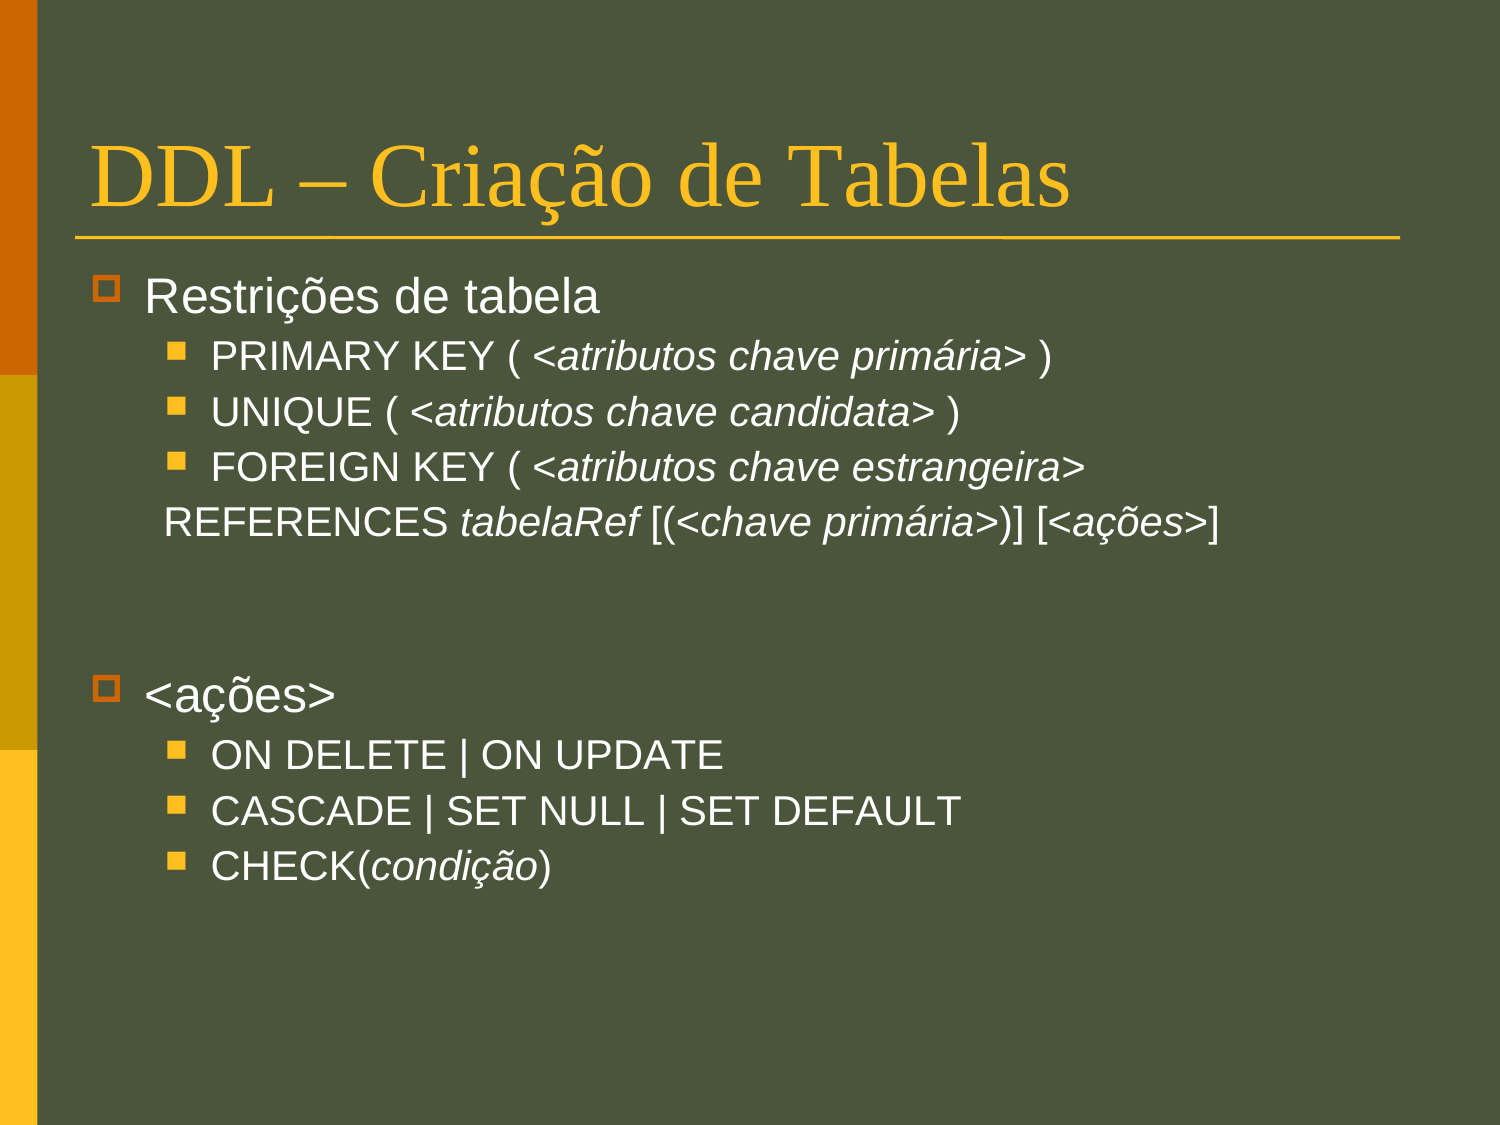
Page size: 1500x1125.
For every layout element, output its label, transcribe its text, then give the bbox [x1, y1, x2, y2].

list Restrições de tabela PRIMARY KEY ( <atributos chave primária> ) UNIQUE ( <atributos chave candidata> ) FOREIGN KEY ( <atributos chave estrangeira> REFERENCES tabelaRef [(<chave primária>)] [<ações>] <ações> ON DELETE | ON UPDATE CASCADE | SET NULL | SET DEFAULT CHECK(condição) [75, 262, 1426, 1006]
title DDL – Criação de Tabelas [75, 45, 1426, 233]
